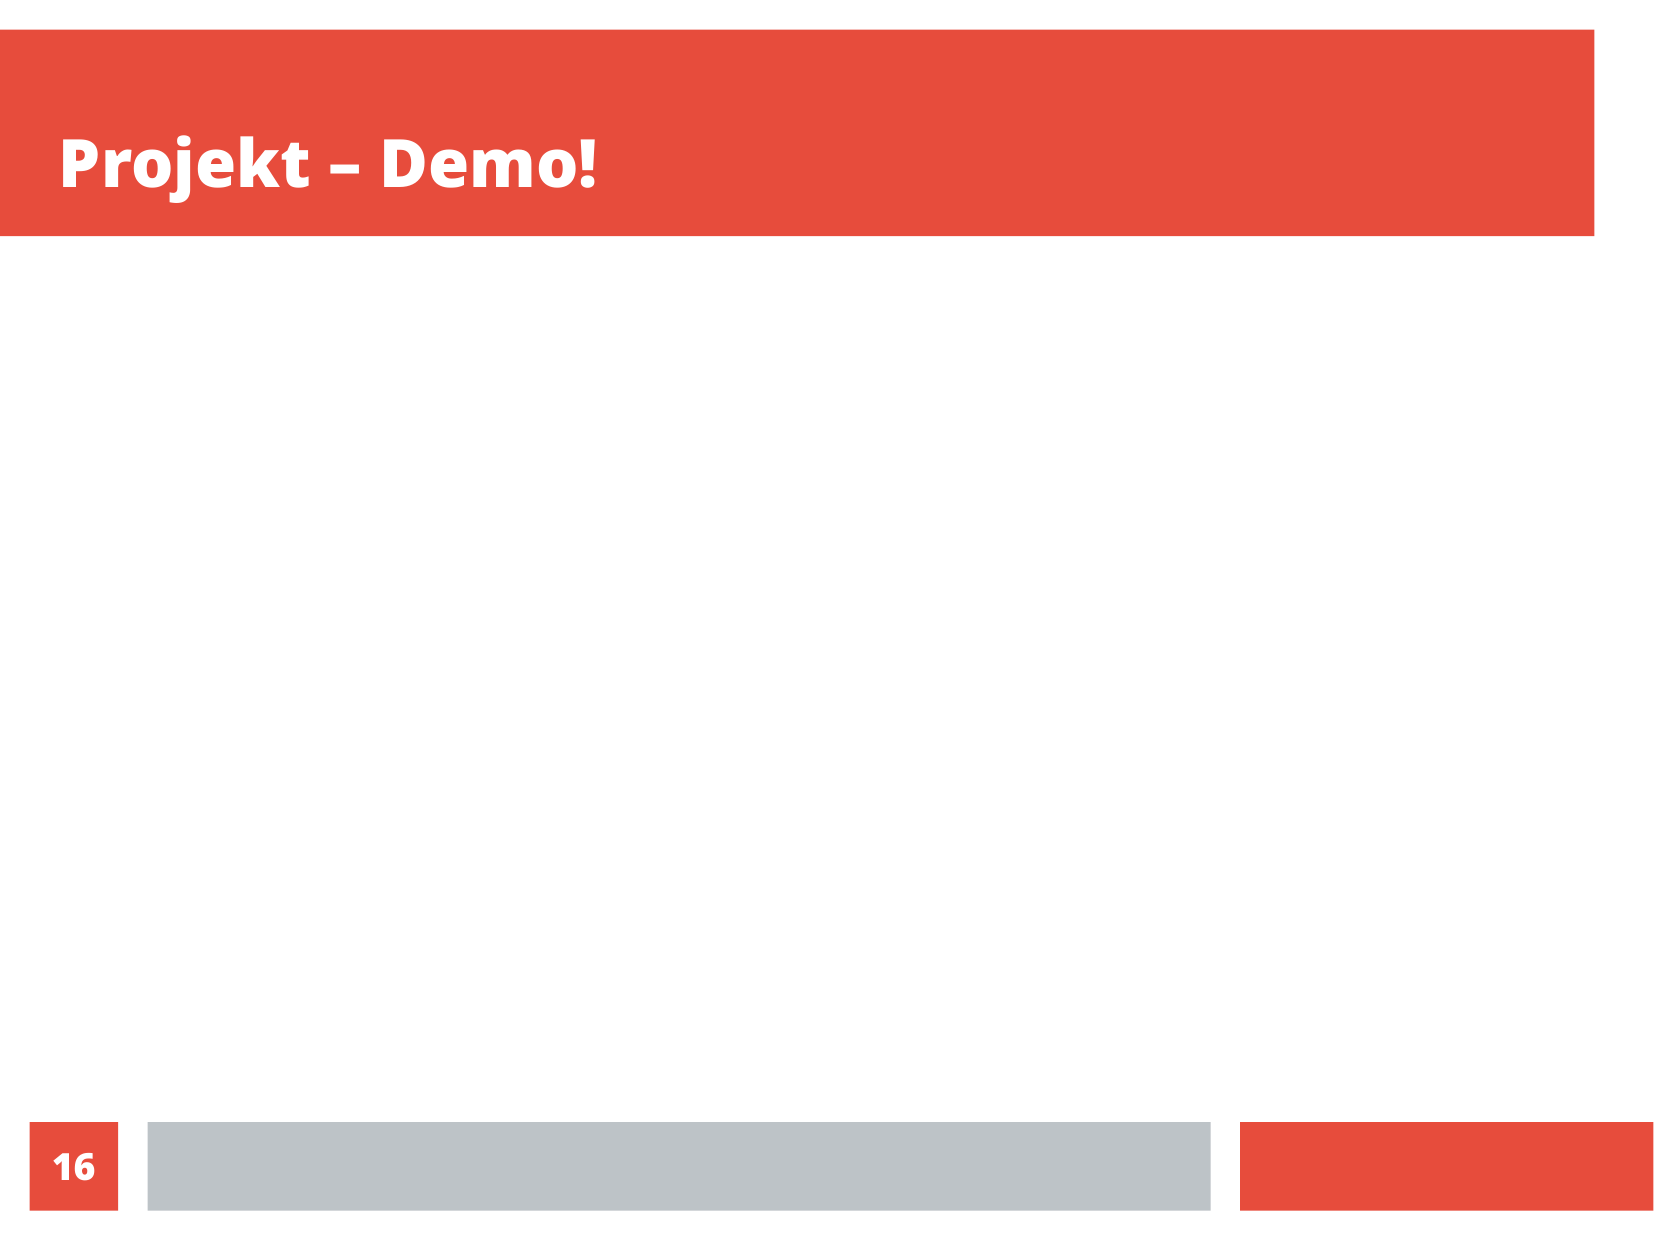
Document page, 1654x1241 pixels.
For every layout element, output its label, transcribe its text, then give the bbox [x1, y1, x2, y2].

title Projekt – Demo! [59, 59, 1595, 207]
